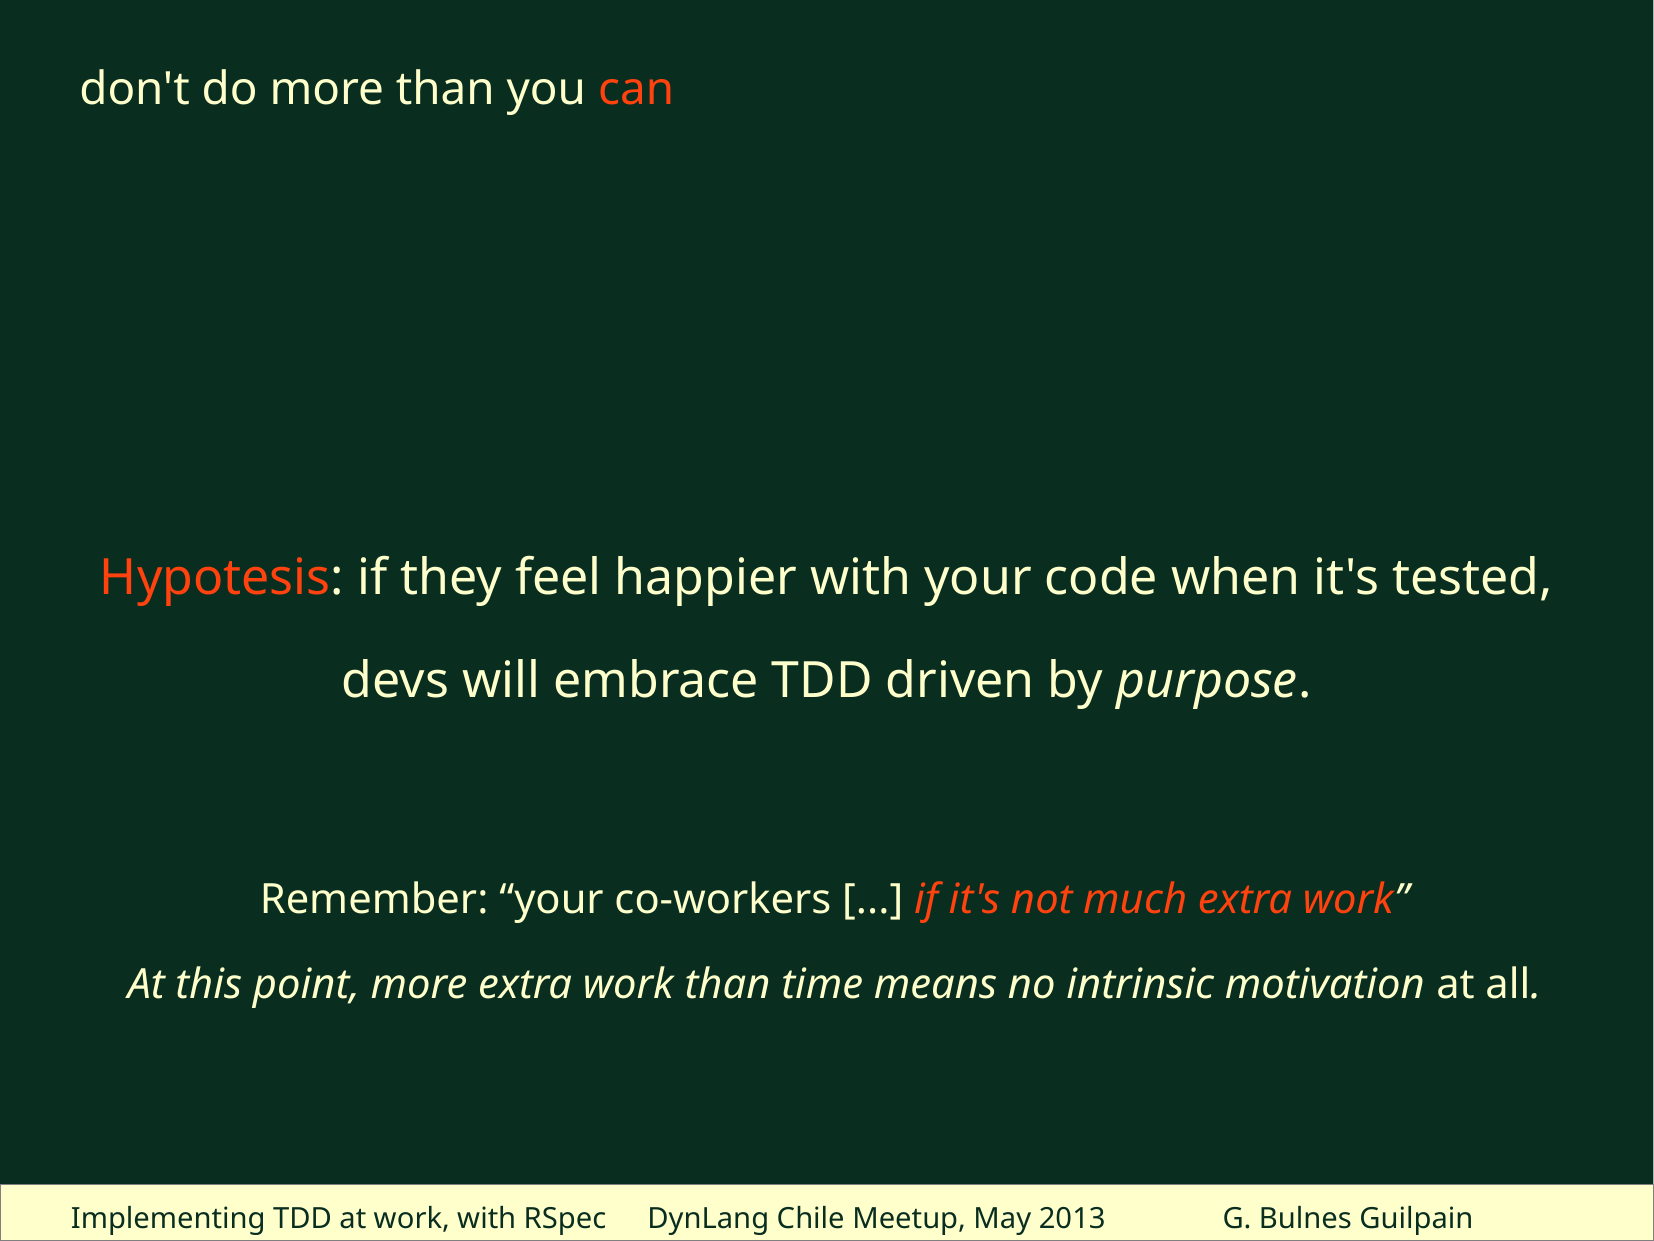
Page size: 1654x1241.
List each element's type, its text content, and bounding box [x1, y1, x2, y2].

text_box DynLang Chile Meetup, May 2013 [632, 1190, 1021, 1239]
text_box Remember: “your co-workers [...] if it's not much extra work” At this point, more extra work than time means no intrinsic motivation at all. [112, 832, 1542, 966]
text_box G. Bulnes Guilpain [1207, 1190, 1435, 1239]
text_box Implementing TDD at work, with RSpec [56, 1190, 506, 1239]
subtitle Hypotesis: if they feel happier with your code when it's tested, devs will embrace TDD driven by purpose. [82, 49, 1571, 1171]
text_box [0, 1184, 1654, 1241]
text_box don't do more than you can [64, 48, 556, 115]
